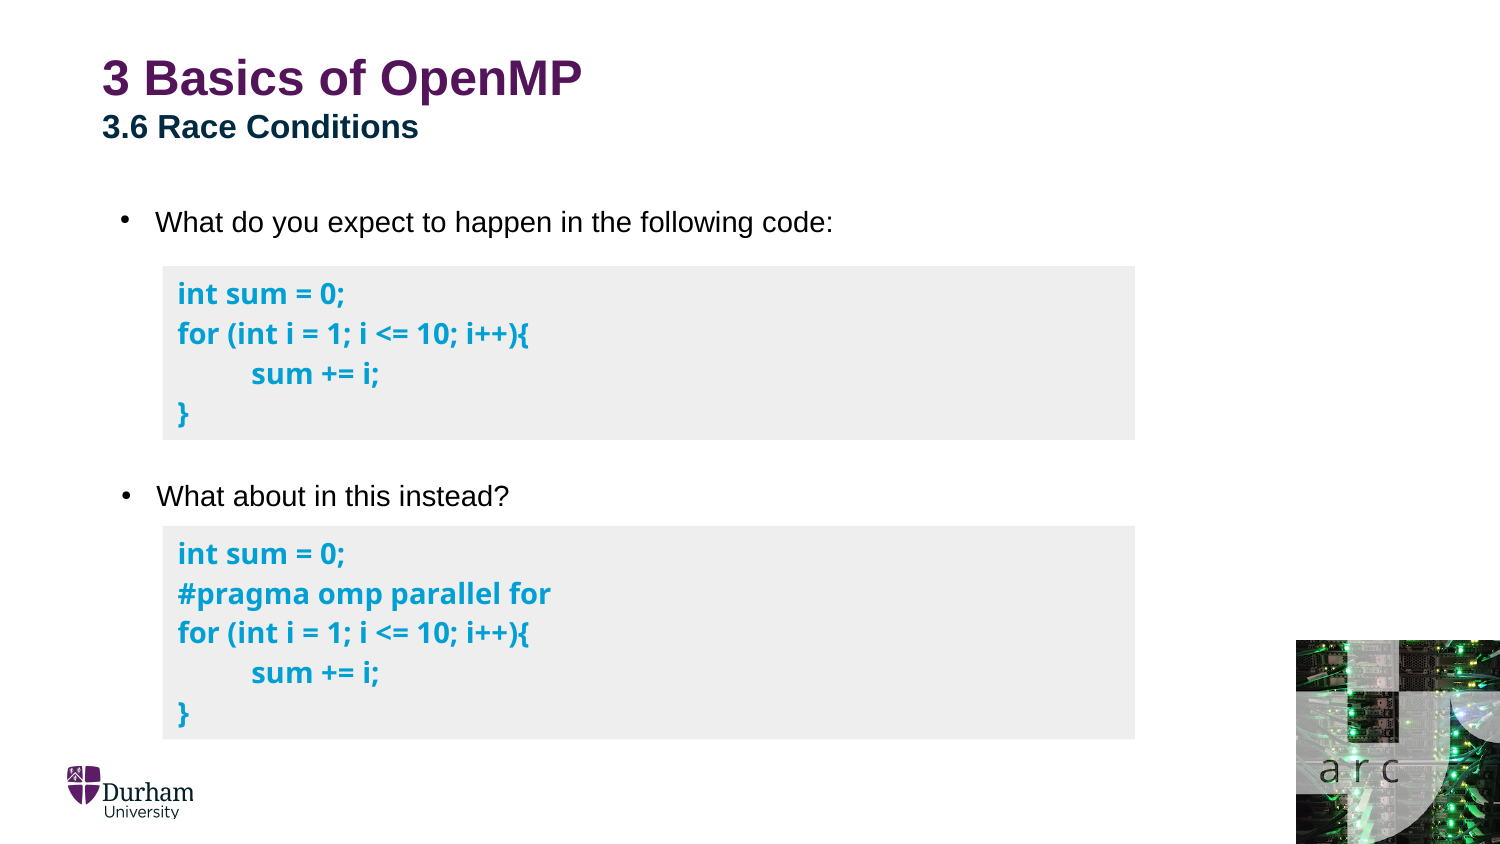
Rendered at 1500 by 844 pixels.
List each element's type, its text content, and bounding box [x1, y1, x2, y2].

picture [1296, 640, 1500, 844]
list What do you expect to happen in the following code: [101, 203, 1297, 455]
text_box What about in this instead? [106, 472, 1182, 521]
text_box int sum = 0; for (int i = 1; i <= 10; i++){ sum += i; } [162, 266, 1135, 412]
text_box int sum = 0; #pragma omp parallel for for (int i = 1; i <= 10; i++){ sum += i; } [162, 525, 1135, 705]
title 3 Basics of OpenMP 3.6 Race Conditions [101, 45, 1399, 187]
picture [67, 766, 193, 819]
